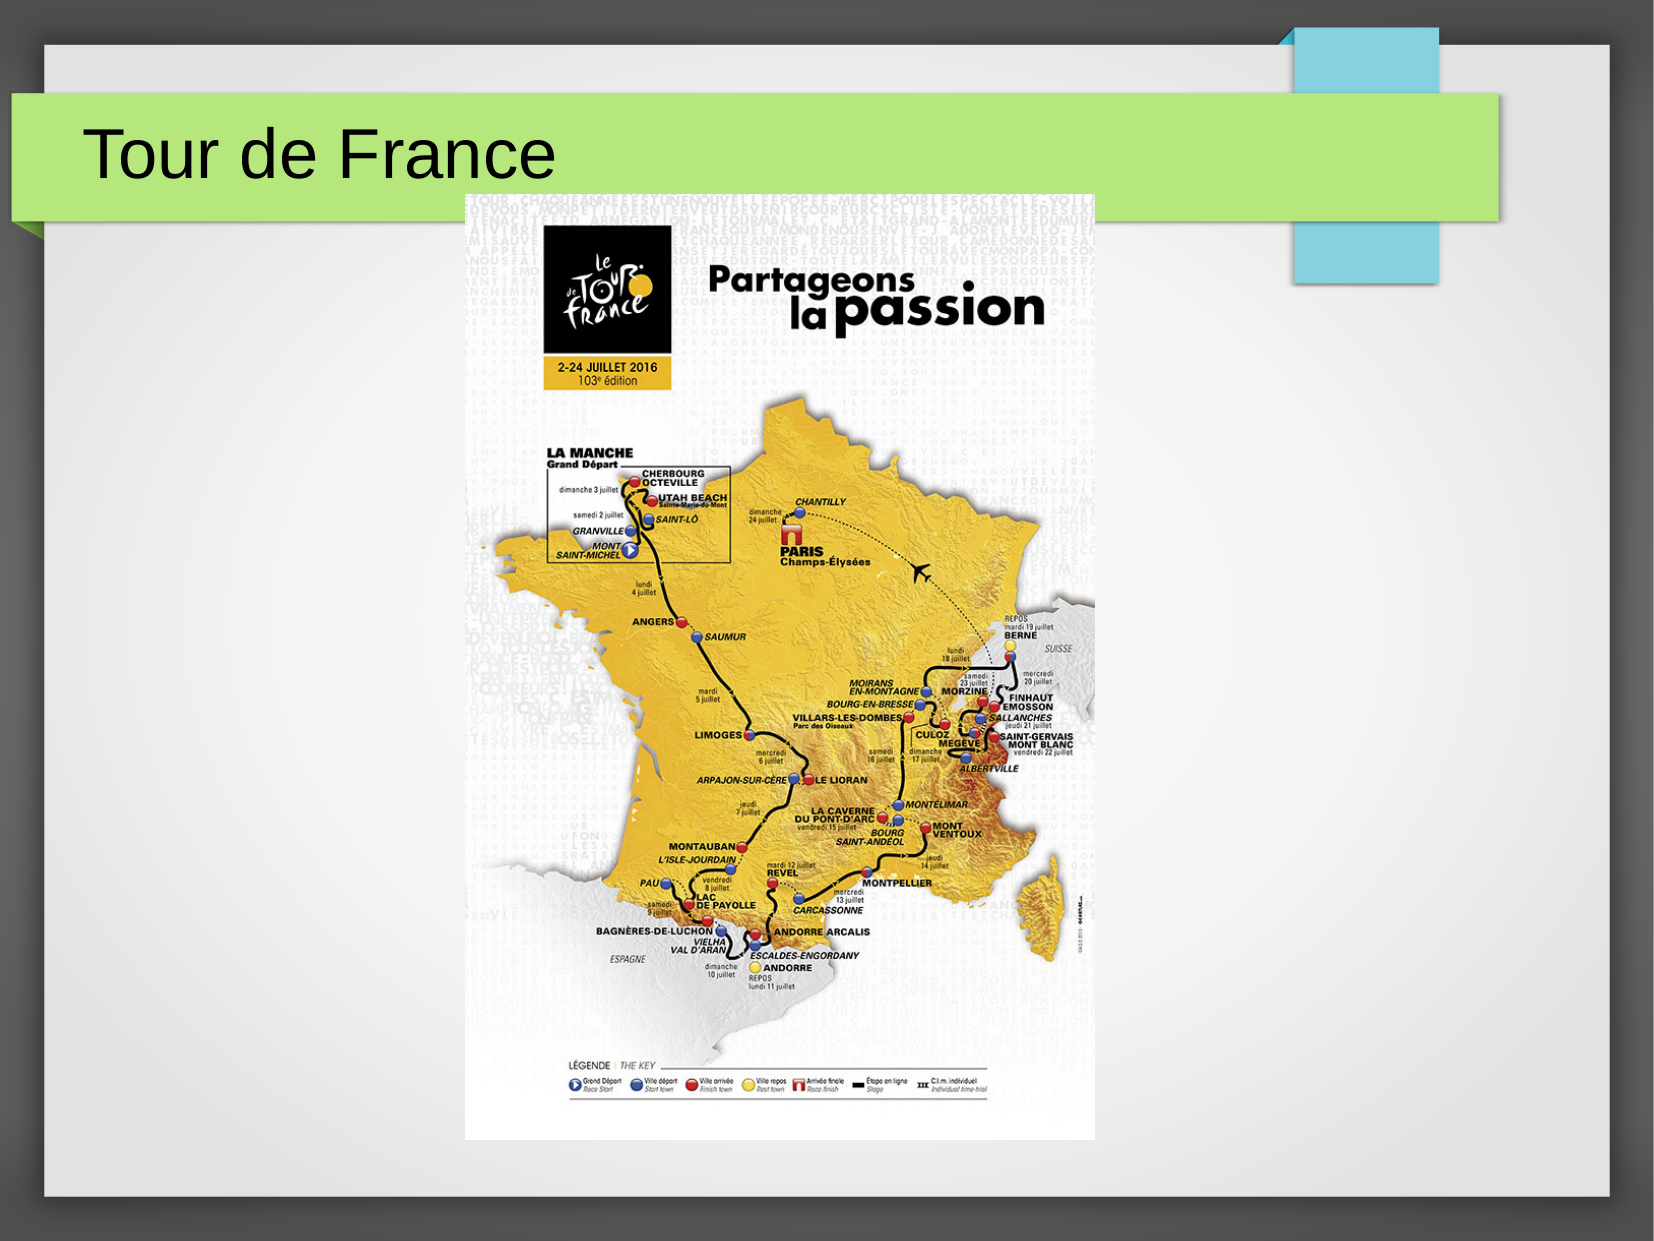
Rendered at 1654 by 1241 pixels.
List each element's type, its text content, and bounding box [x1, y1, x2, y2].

title Tour de France [82, 94, 1264, 213]
picture [0, 0, 1654, 1241]
